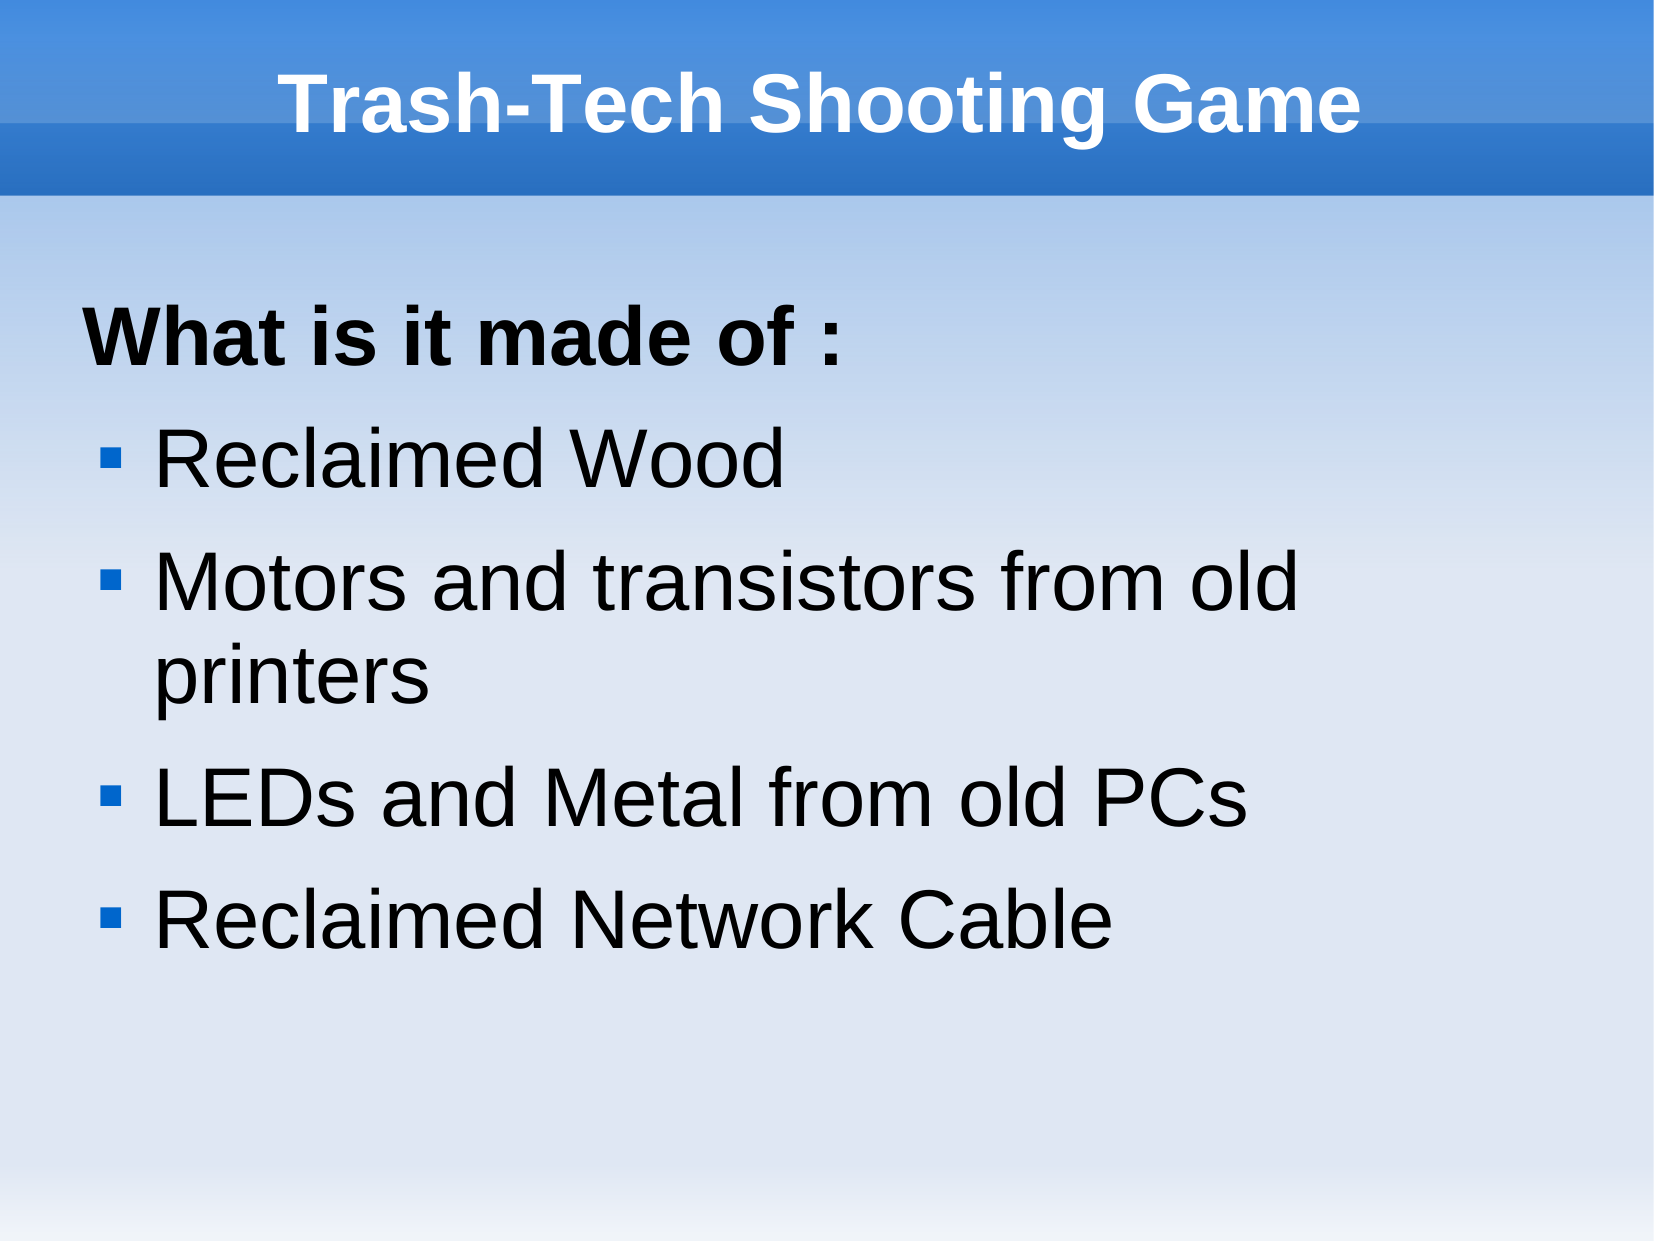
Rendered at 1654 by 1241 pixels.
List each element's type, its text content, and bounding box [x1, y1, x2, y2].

list What is it made of : Reclaimed Wood Motors and transistors from old printers LEDs and Metal from old PCs Reclaimed Network Cable [82, 290, 1571, 1094]
title Trash-Tech Shooting Game [76, 7, 1565, 200]
picture [0, 0, 1654, 1241]
